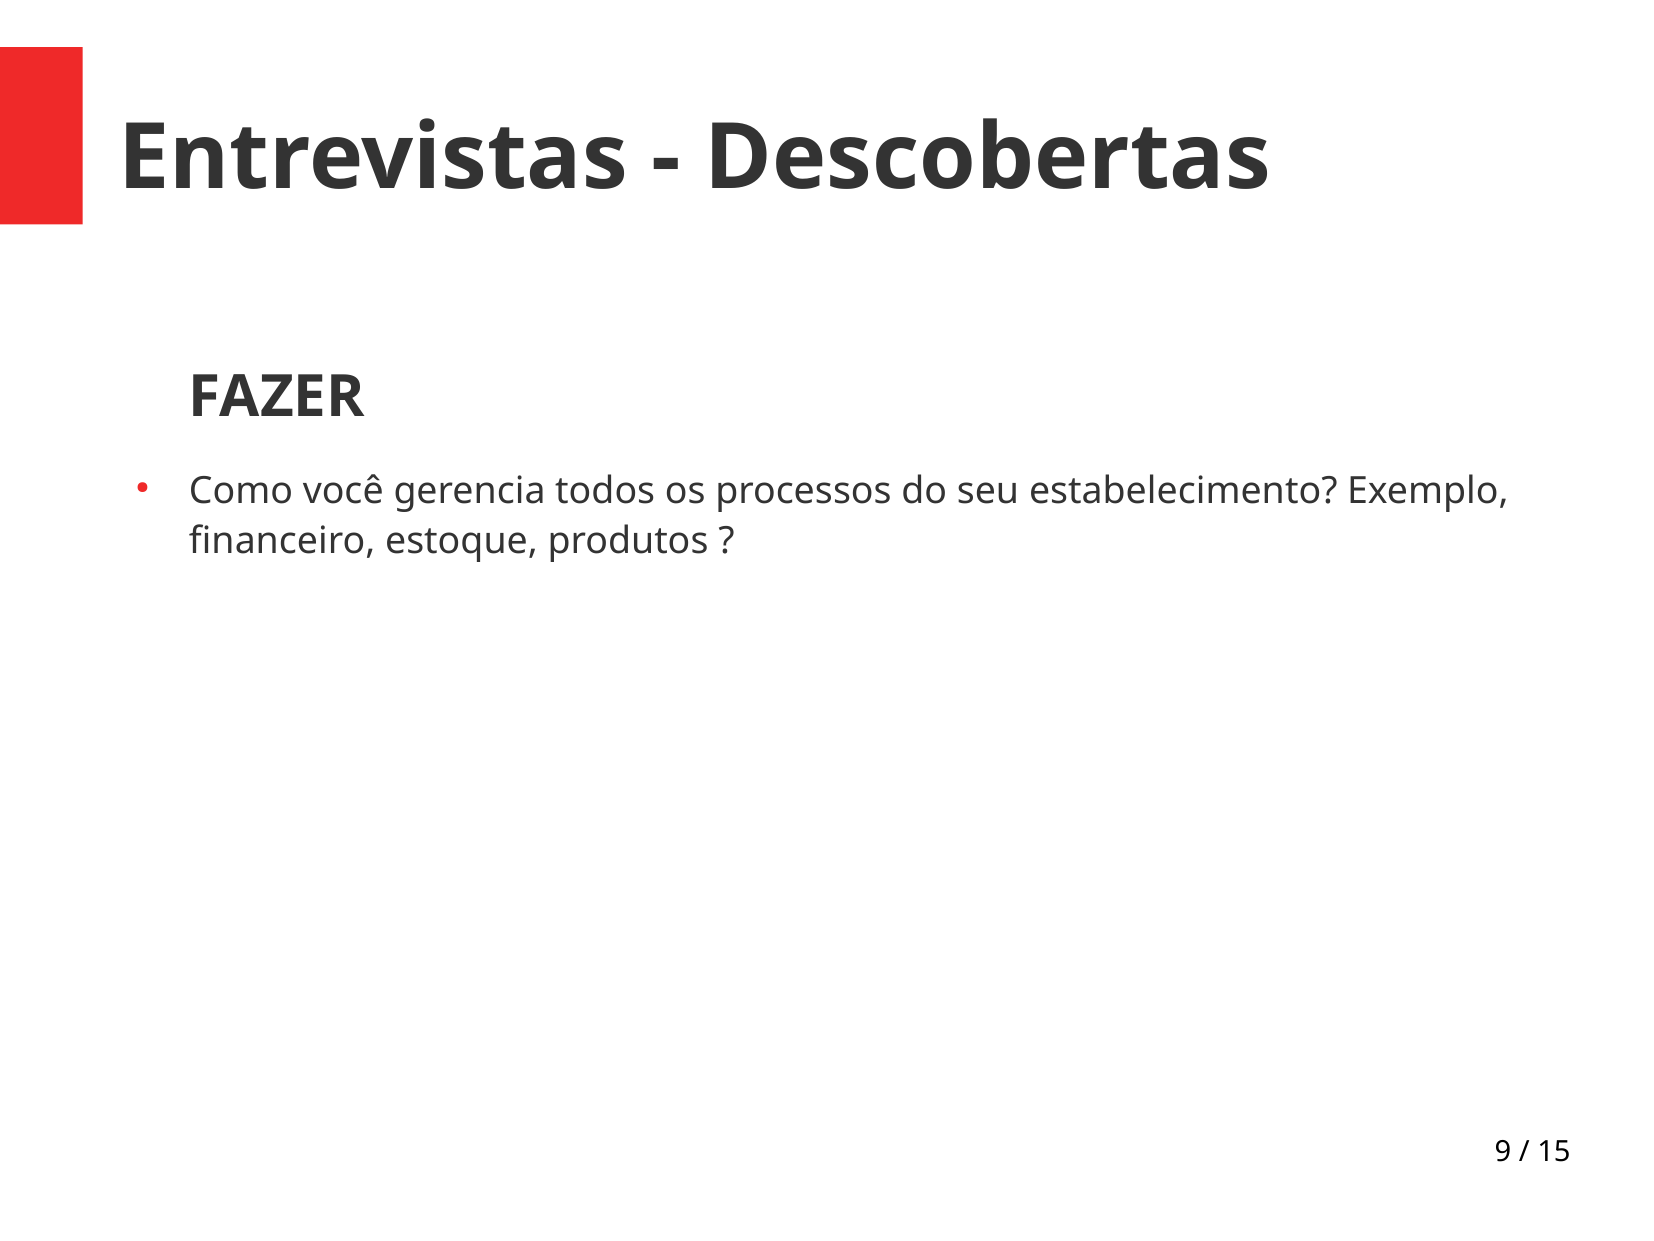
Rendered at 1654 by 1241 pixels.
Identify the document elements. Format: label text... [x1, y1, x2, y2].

title Entrevistas - Descobertas [118, 49, 1571, 257]
list FAZER Como você gerencia todos os processos do seu estabelecimento? Exemplo, financeiro, estoque, produtos ? [118, 354, 1536, 1074]
